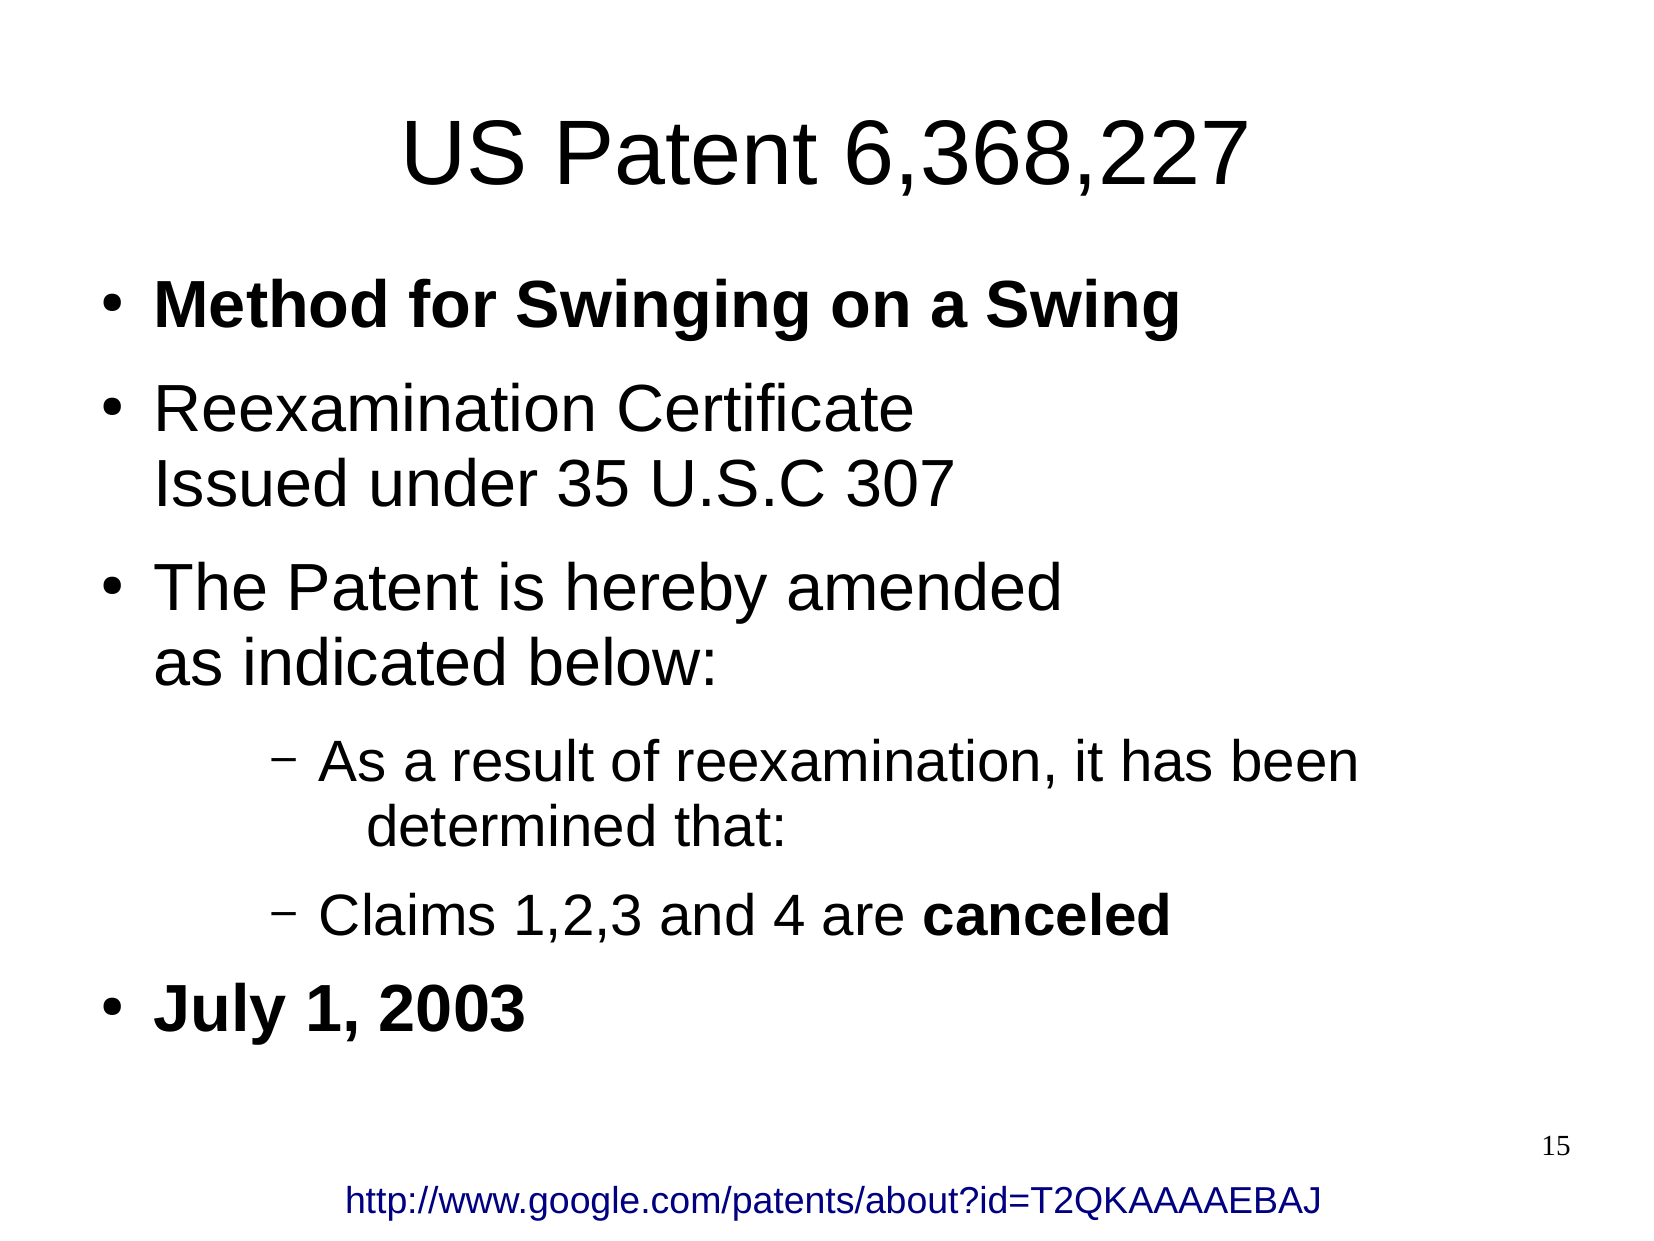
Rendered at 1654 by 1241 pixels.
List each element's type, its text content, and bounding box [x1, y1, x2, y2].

text_box http://www.google.com/patents/about?id=T2QKAAAAEBAJ [330, 1172, 1388, 1229]
title US Patent 6,368,227 [82, 56, 1571, 250]
list Method for Swinging on a Swing Reexamination Certificate Issued under 35 U.S.C 307 The Patent is hereby amended as indicated below: As a result of reexamination, it has been determined that: Claims 1,2,3 and 4 are canceled July 1, 2003 [82, 266, 1571, 1047]
